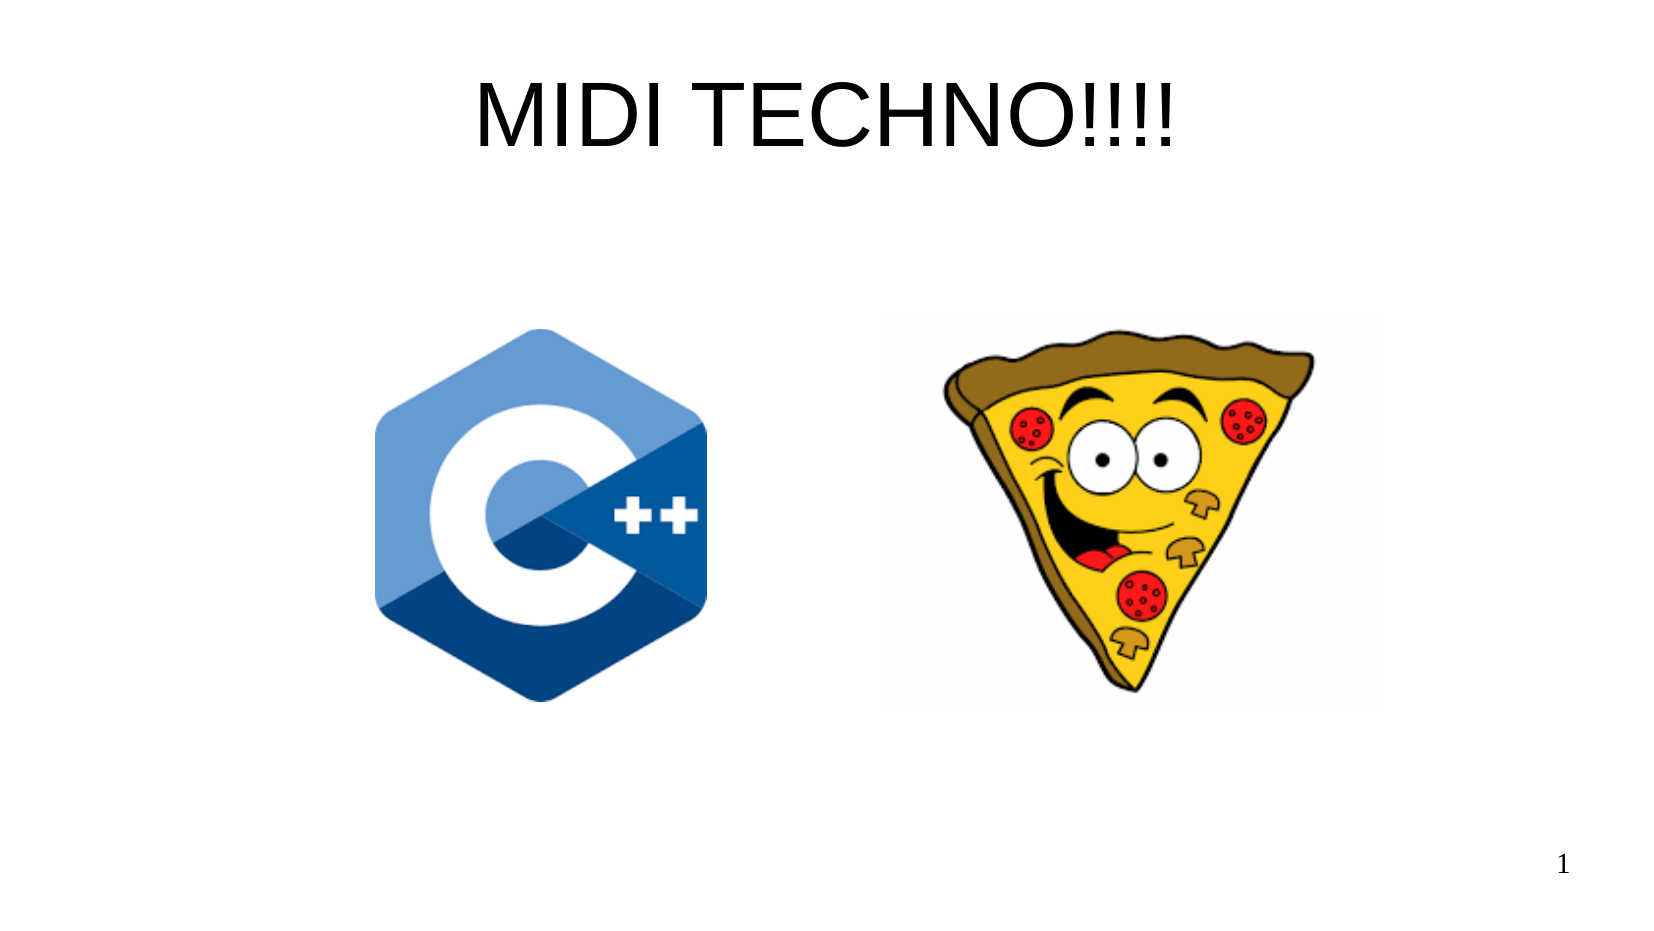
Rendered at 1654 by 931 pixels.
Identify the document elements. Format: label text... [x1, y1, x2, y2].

title MIDI TECHNO!!!! [82, 37, 1571, 193]
picture [882, 314, 1381, 706]
picture [375, 329, 707, 702]
